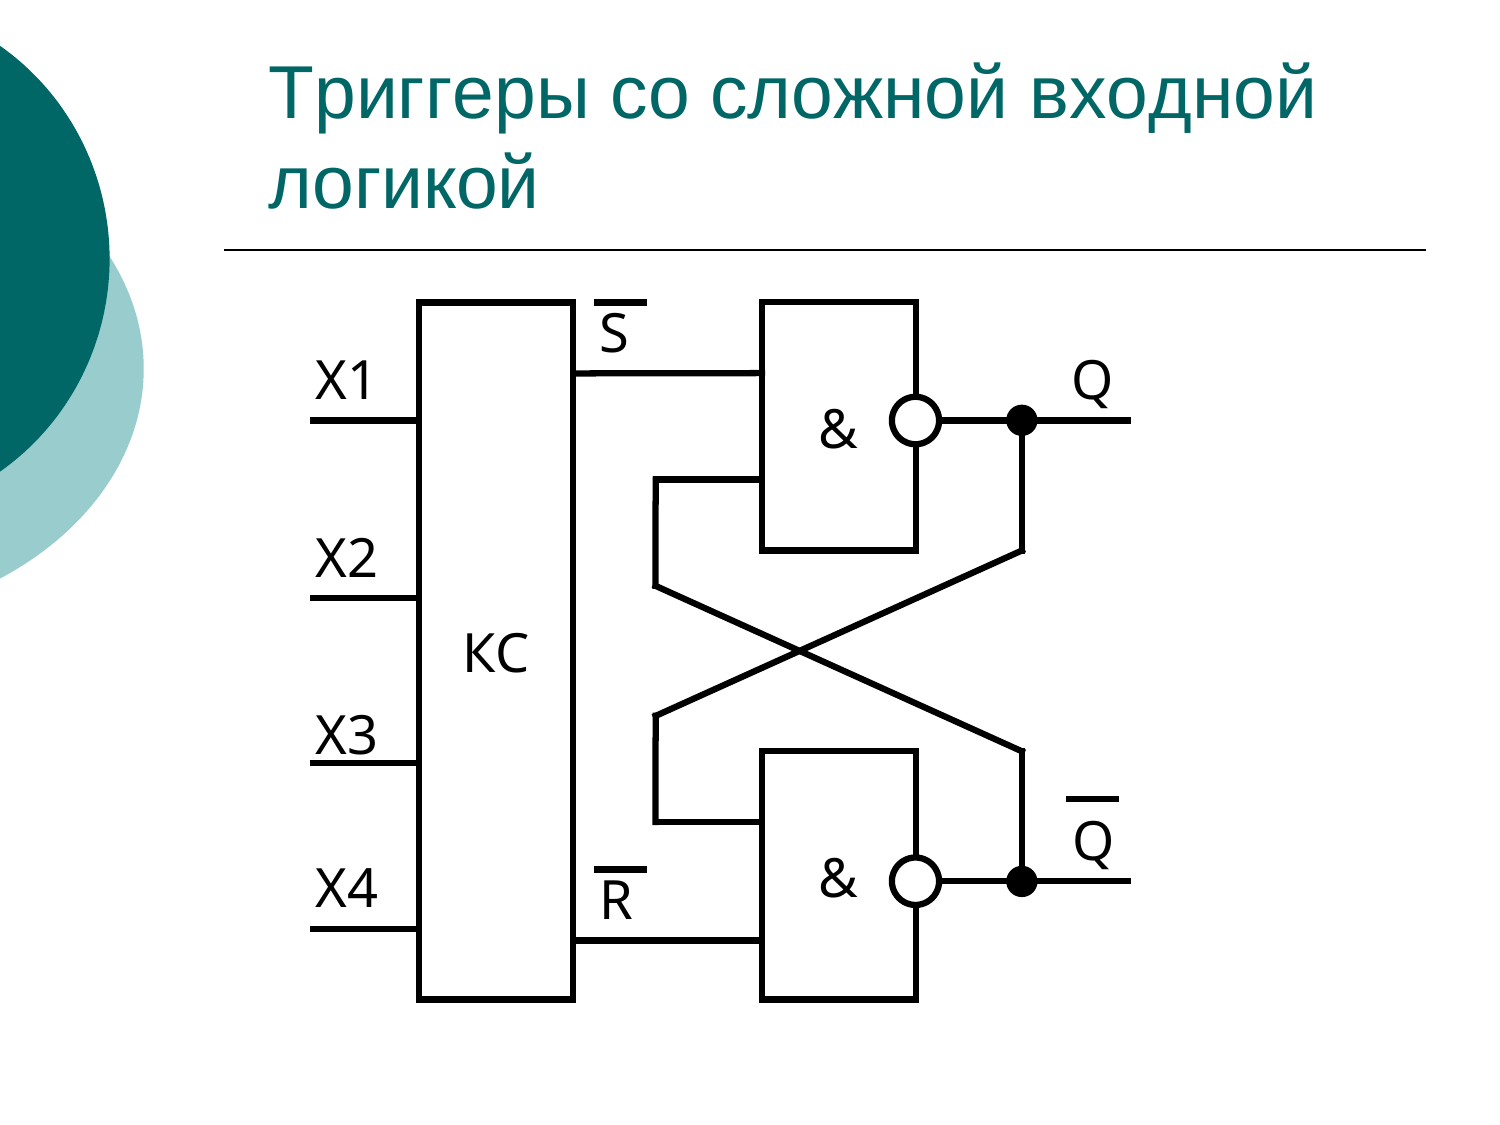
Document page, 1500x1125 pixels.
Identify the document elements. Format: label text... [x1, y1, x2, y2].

text_box Q [1057, 337, 1140, 419]
text_box КС [419, 302, 573, 1000]
text_box S [584, 290, 692, 371]
text_box [891, 857, 940, 905]
text_box X1 [301, 337, 408, 419]
text_box Q [1057, 798, 1129, 879]
title Триггеры со сложной входной логикой [254, 11, 1431, 232]
text_box R [584, 857, 692, 939]
text_box & [761, 302, 916, 551]
text_box X2 [301, 515, 408, 596]
text_box X3 [301, 692, 408, 773]
text_box X4 [301, 846, 408, 927]
text_box [891, 396, 940, 445]
text_box & [761, 751, 916, 1000]
